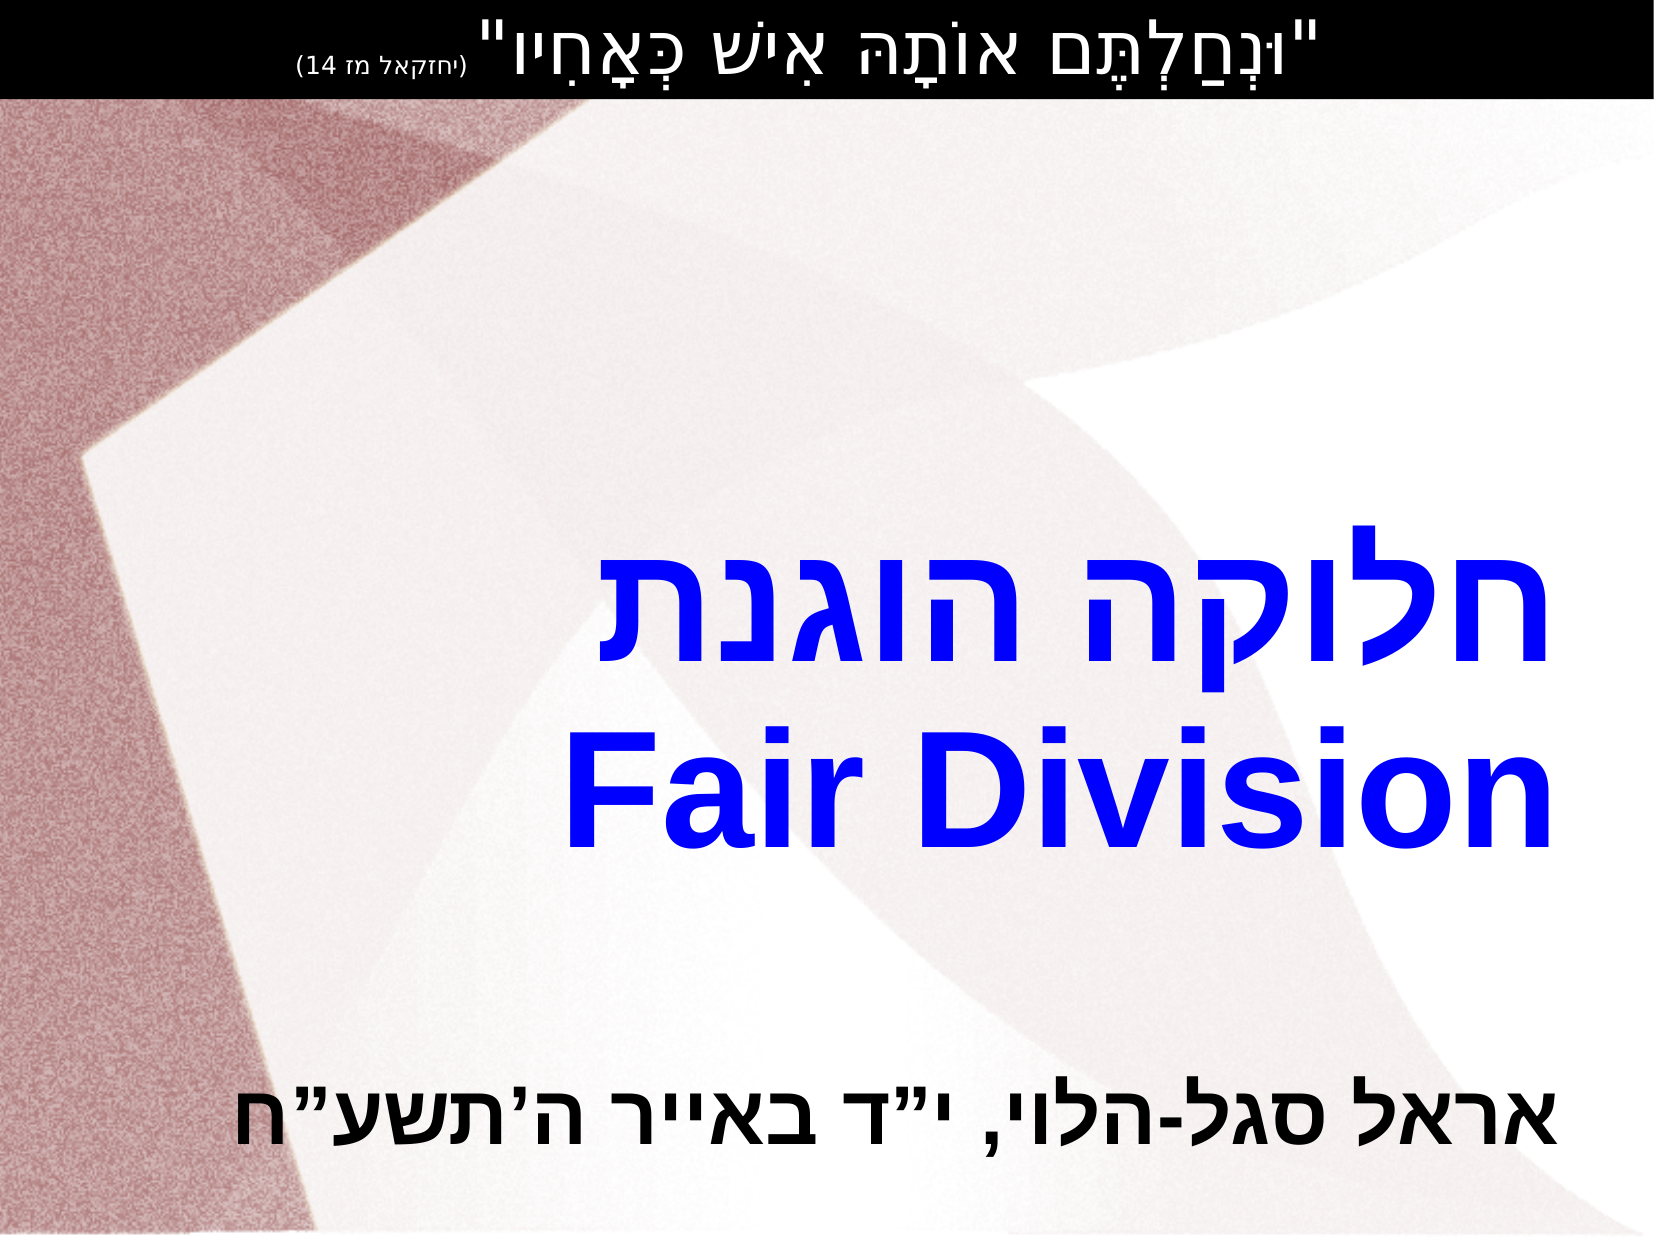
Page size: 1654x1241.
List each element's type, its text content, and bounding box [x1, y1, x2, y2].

text_box "וּנְחַלְתֶּם אוֹתָהּ אִישׁ כְּאָחִיו" (יחזקאל מז 14) [0, 0, 1654, 100]
title חלוקה הוגנת Fair Division אראל סגל-הלוי, י”ד באייר ה’תשע”ח [135, 120, 1561, 1241]
picture [0, 100, 1654, 1241]
